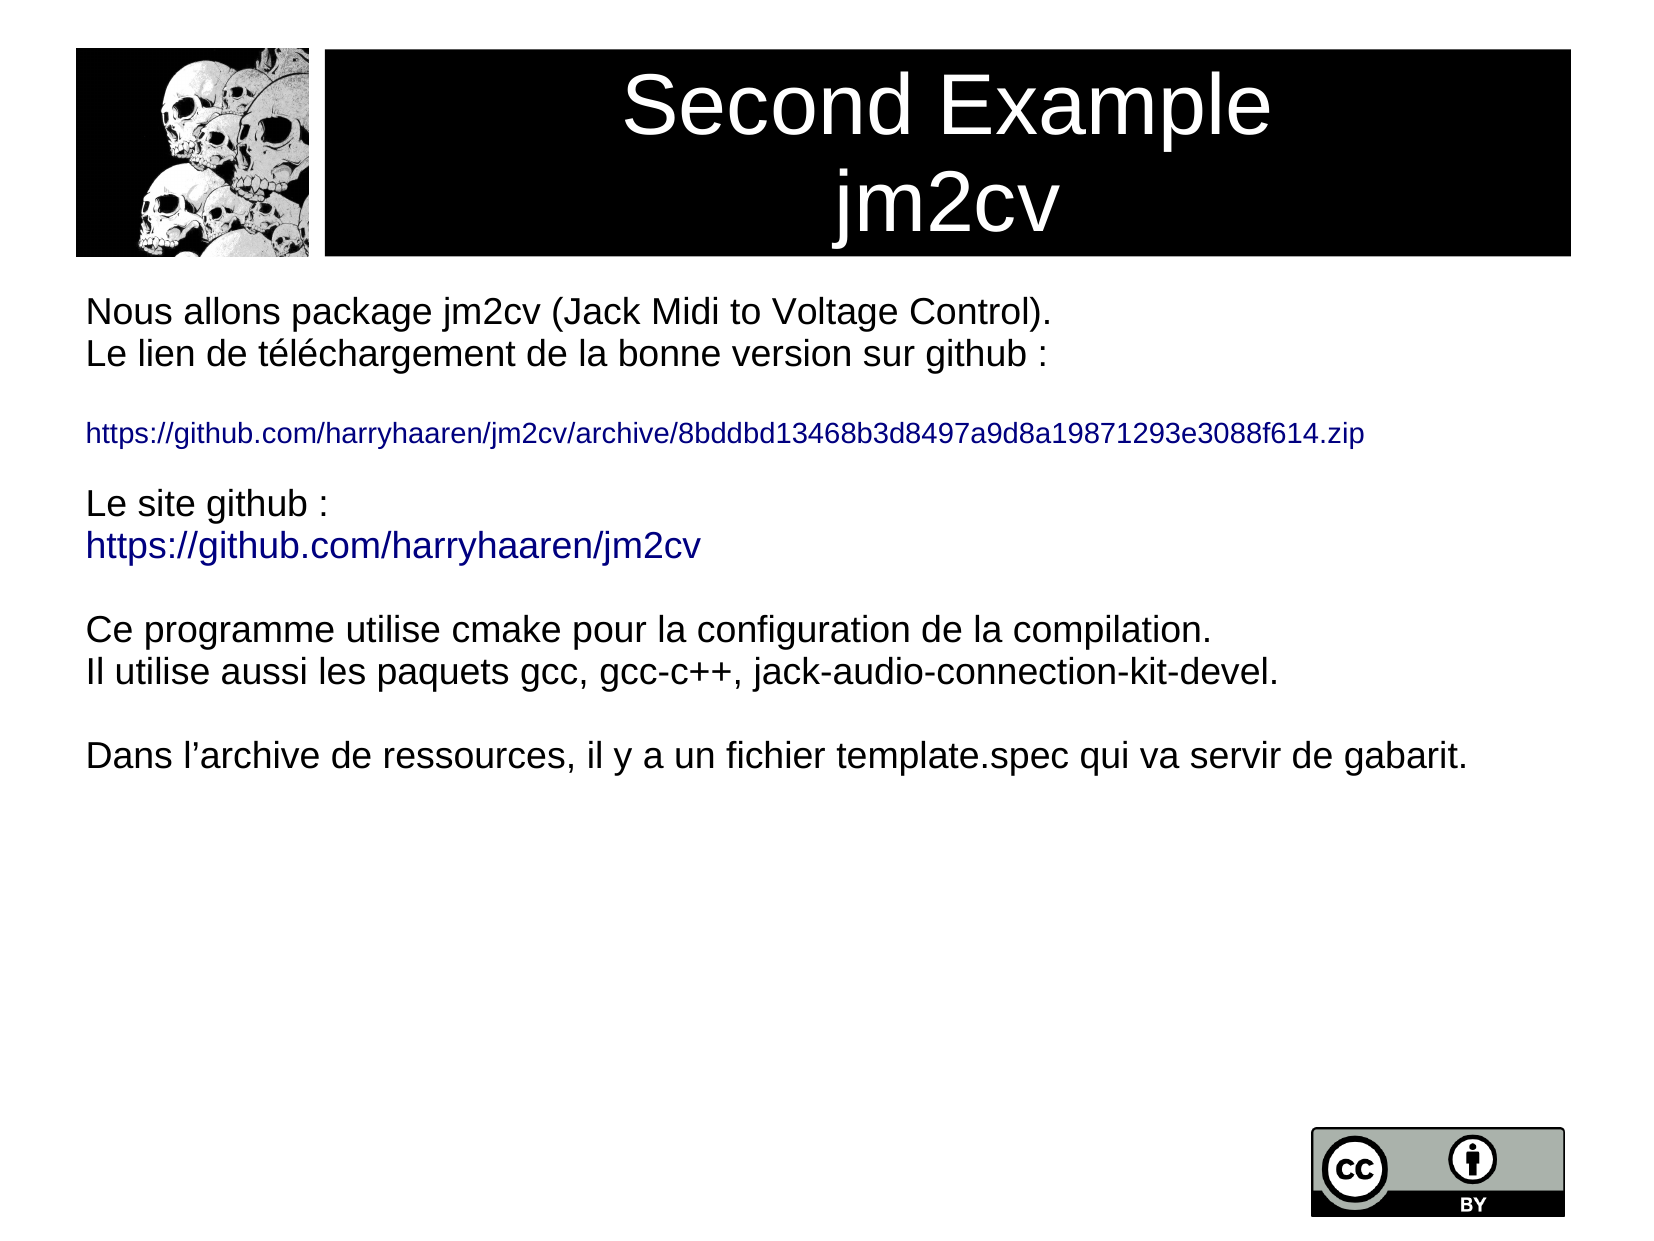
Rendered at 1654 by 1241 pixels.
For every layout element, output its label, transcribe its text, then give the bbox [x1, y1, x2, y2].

text_box Nous allons package jm2cv (Jack Midi to Voltage Control). Le lien de téléchargement de la bonne version sur github : https://github.com/harryhaaren/jm2cv/archive/8bddbd13468b3d8497a9d8a19871293e3088f614.zip Le site github : https://github.com/harryhaaren/jm2cv Ce programme utilise cmake pour la configuration de la compilation. Il utilise aussi les paquets gcc, gcc-c++, jack-audio-connection-kit-devel. Dans l’archive de ressources, il y a un fichier template.spec qui va servir de gabarit. [70, 283, 1571, 784]
picture [76, 48, 309, 257]
picture [1311, 1127, 1565, 1217]
title Second Example jm2cv [324, 49, 1571, 257]
